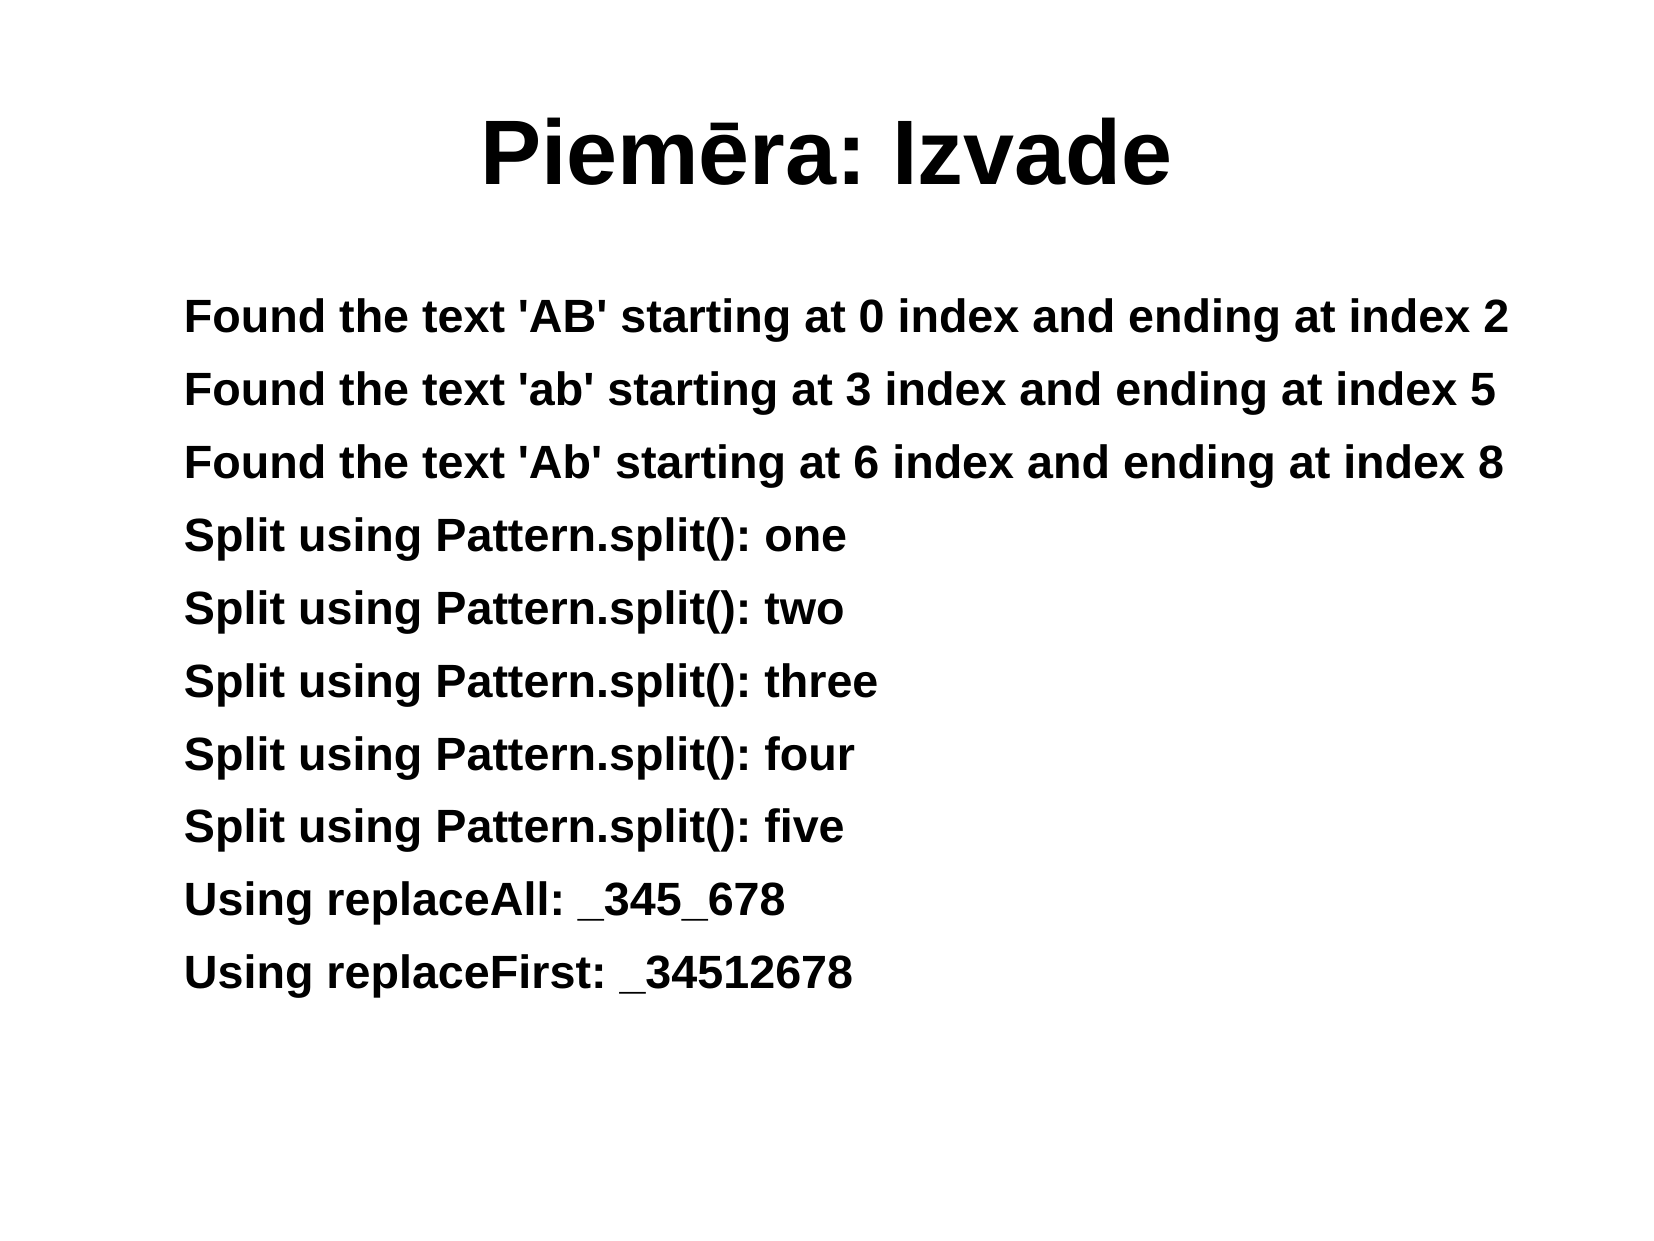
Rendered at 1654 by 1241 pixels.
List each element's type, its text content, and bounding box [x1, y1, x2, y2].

title Piemēra: Izvade [82, 49, 1571, 257]
list Found the text 'AB' starting at 0 index and ending at index 2 Found the text 'ab' starting at 3 index and ending at index 5 Found the text 'Ab' starting at 6 index and ending at index 8 Split using Pattern.split(): one Split using Pattern.split(): two Split using Pattern.split(): three Split using Pattern.split(): four Split using Pattern.split(): five Using replaceAll: _345_678 Using replaceFirst: _34512678 [82, 290, 1538, 1010]
